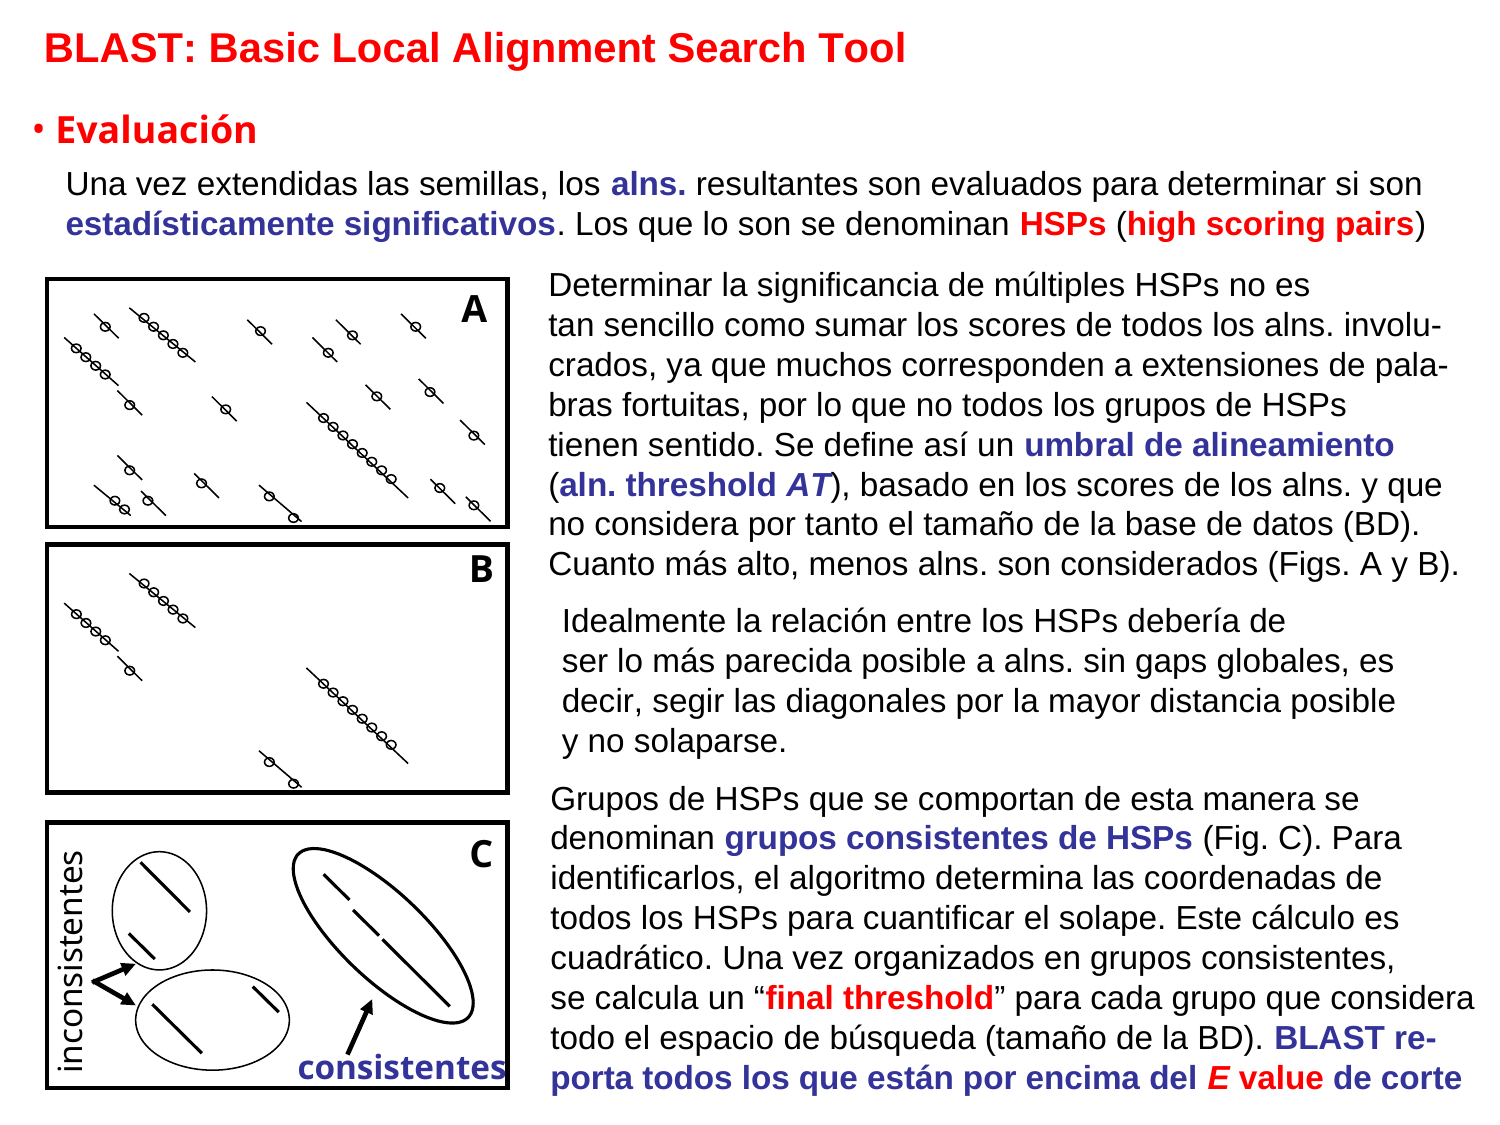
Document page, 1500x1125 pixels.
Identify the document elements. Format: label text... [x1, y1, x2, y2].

text_box Una vez extendidas las semillas, los alns. resultantes son evaluados para determinar si son estadísticamente significativos. Los que lo son se denominan HSPs (high scoring pairs) [50, 154, 1441, 251]
text_box consistentes [282, 1038, 522, 1095]
text_box A [446, 277, 503, 338]
text_box Evaluación [16, 97, 274, 159]
text_box C [454, 822, 509, 883]
text_box BLAST: Basic Local Alignment Search Tool [29, 13, 922, 79]
text_box Grupos de HSPs que se comportan de esta manera se denominan grupos consistentes de HSPs (Fig. C). Para identificarlos, el algoritmo determina las coordenadas de todos los HSPs para cuantificar el solape. Este cálculo es cuadrático. Una vez organizados en grupos consistentes, se calcula un “final threshold” para cada grupo que considera todo el espacio de búsqueda (tamaño de la BD). BLAST re- porta todos los que están por encima del E value de corte [535, 768, 1491, 1104]
text_box Determinar la significancia de múltiples HSPs no es tan sencillo como sumar los scores de todos los alns. involu- crados, ya que muchos corresponden a extensiones de pala- bras fortuitas, por lo que no todos los grupos de HSPs tienen sentido. Se define así un umbral de alineamiento (aln. threshold AT), basado en los scores de los alns. y que no considera por tanto el tamaño de la base de datos (BD). Cuanto más alto, menos alns. son considerados (Figs. A y B). [533, 255, 1477, 591]
text_box Idealmente la relación entre los HSPs debería de ser lo más parecida posible a alns. sin gaps globales, es decir, segir las diagonales por la mayor distancia posible y no solaparse. [547, 591, 1413, 768]
text_box inconsistentes [41, 834, 97, 1089]
text_box B [454, 537, 510, 599]
